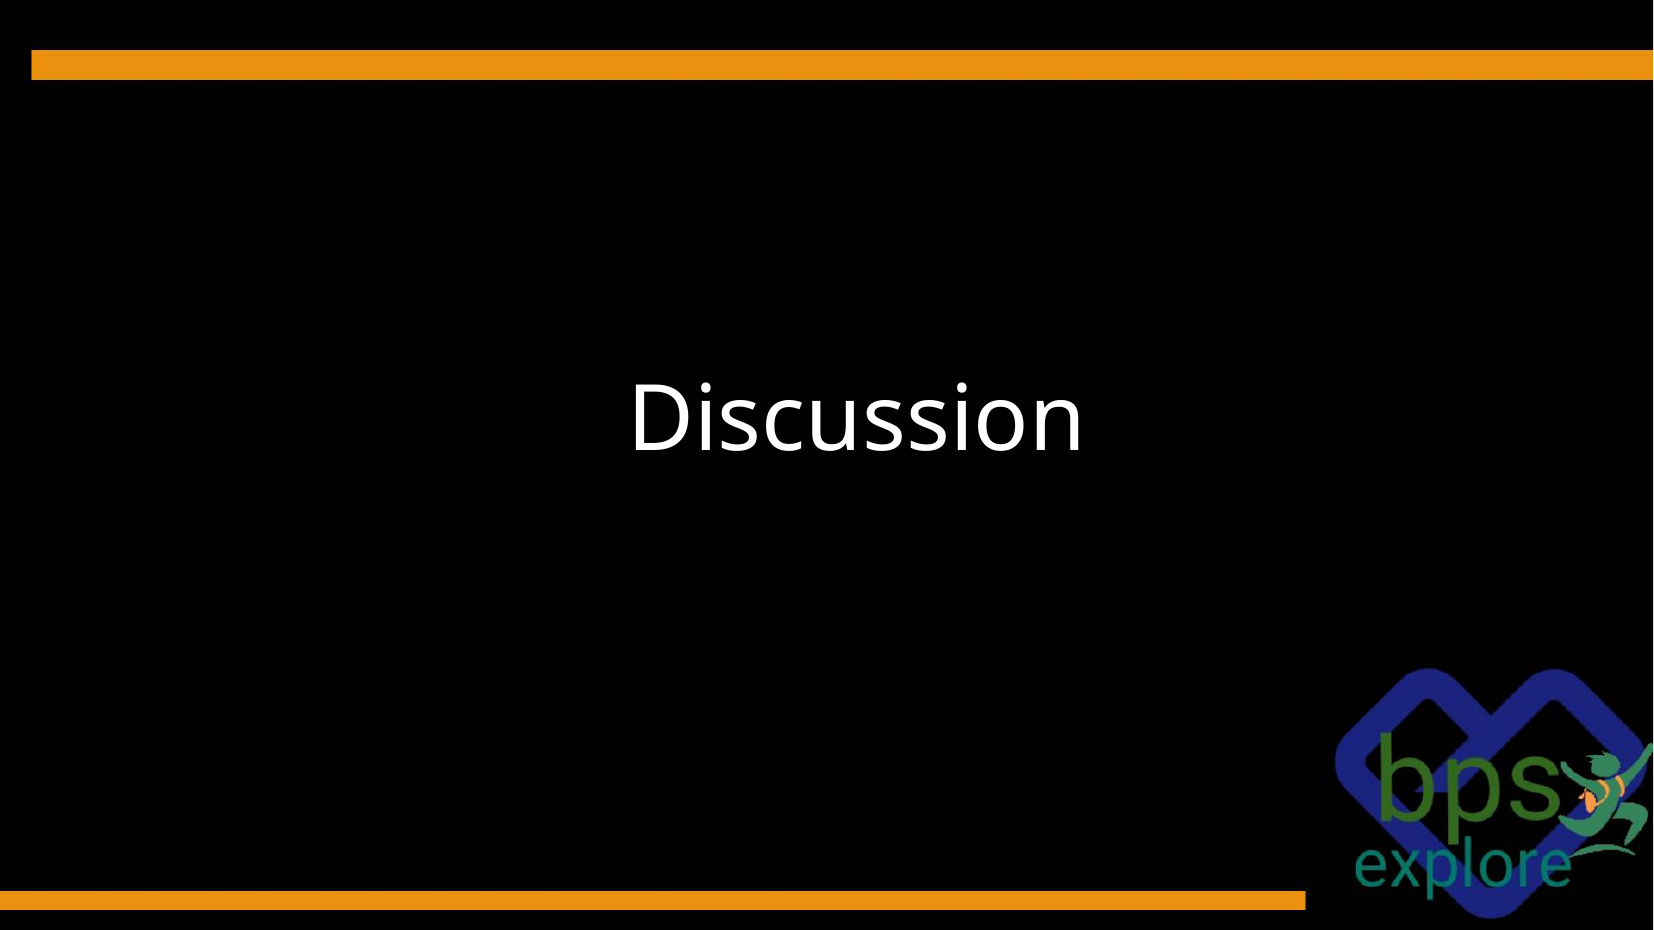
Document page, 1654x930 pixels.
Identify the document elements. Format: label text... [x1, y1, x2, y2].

title Discussion [124, 337, 1613, 493]
picture [0, 0, 1654, 930]
